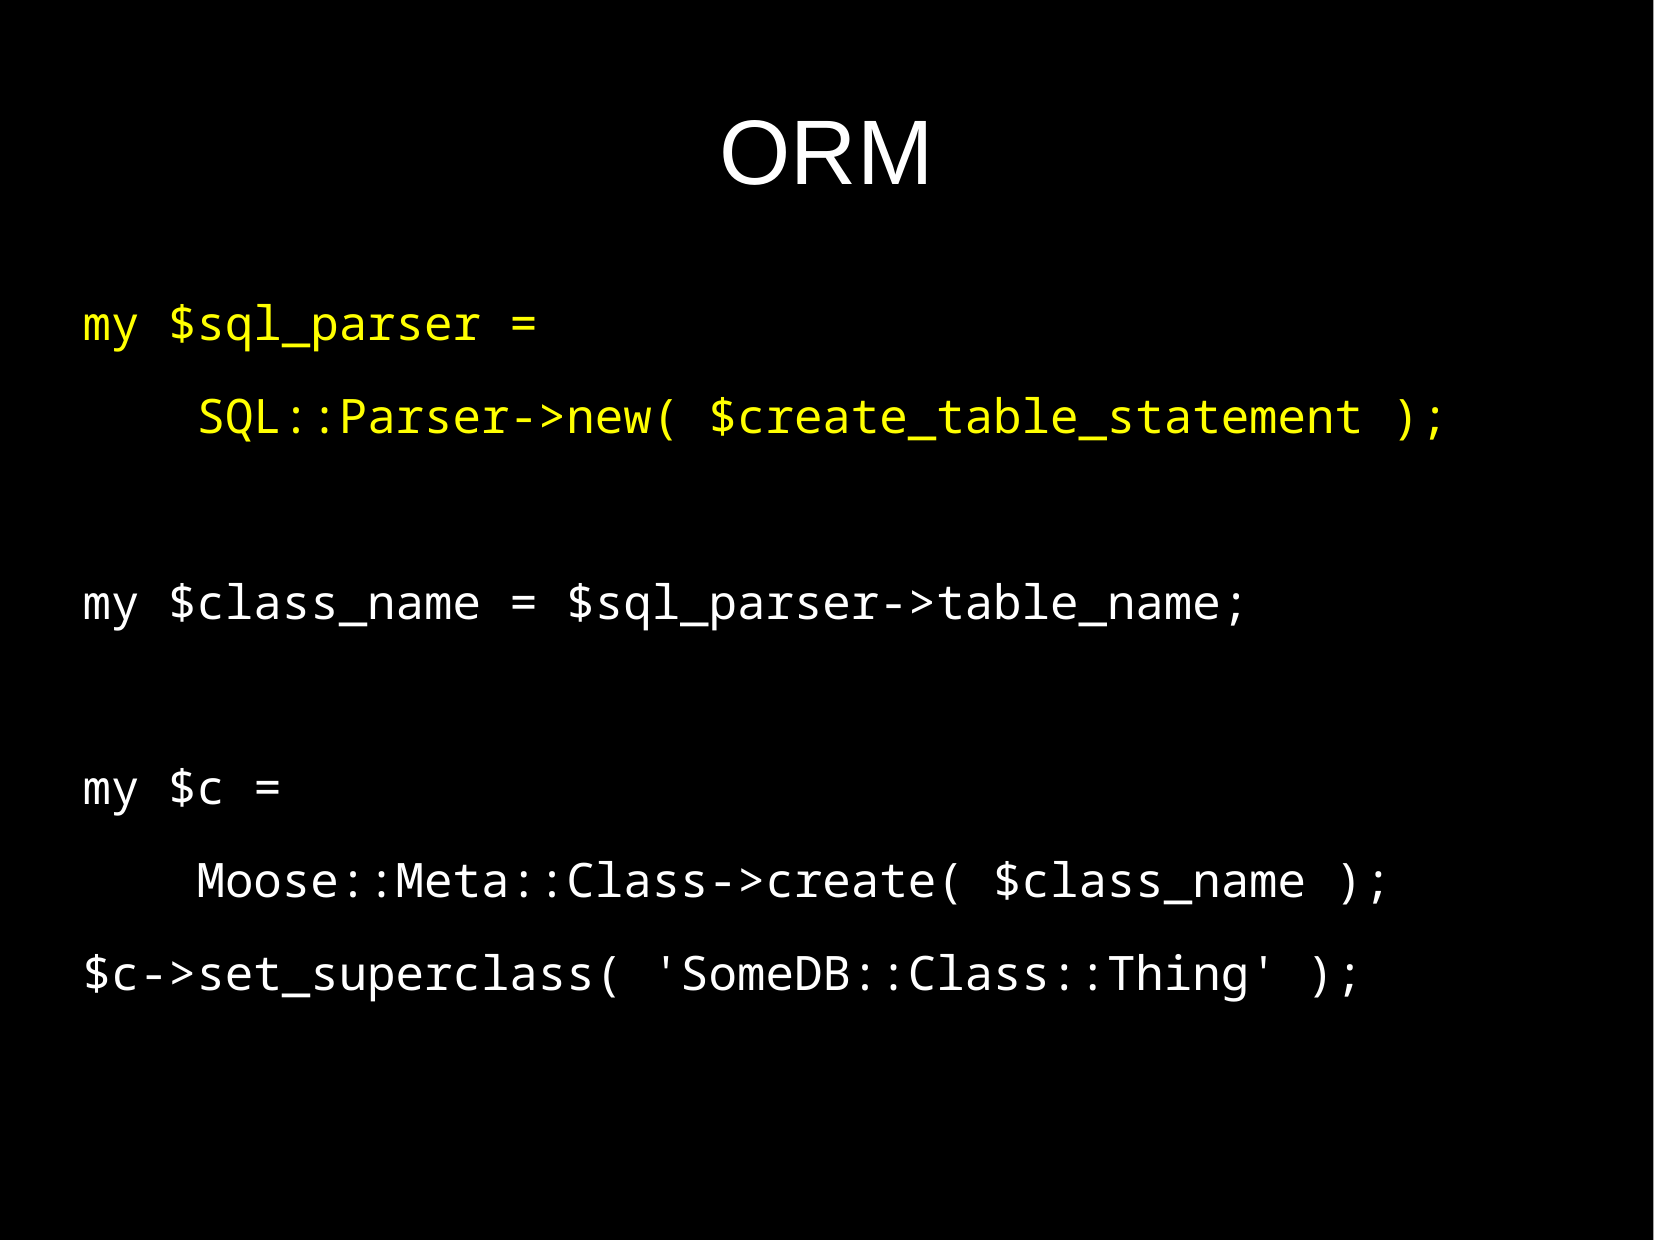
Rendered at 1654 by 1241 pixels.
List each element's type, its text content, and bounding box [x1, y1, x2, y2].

title ORM [82, 49, 1571, 257]
list my $sql_parser = SQL::Parser->new( $create_table_statement ); my $class_name = $sql_parser->table_name; my $c = Moose::Meta::Class->create( $class_name ); $c->set_superclass( 'SomeDB::Class::Thing' ); [82, 290, 1538, 1010]
